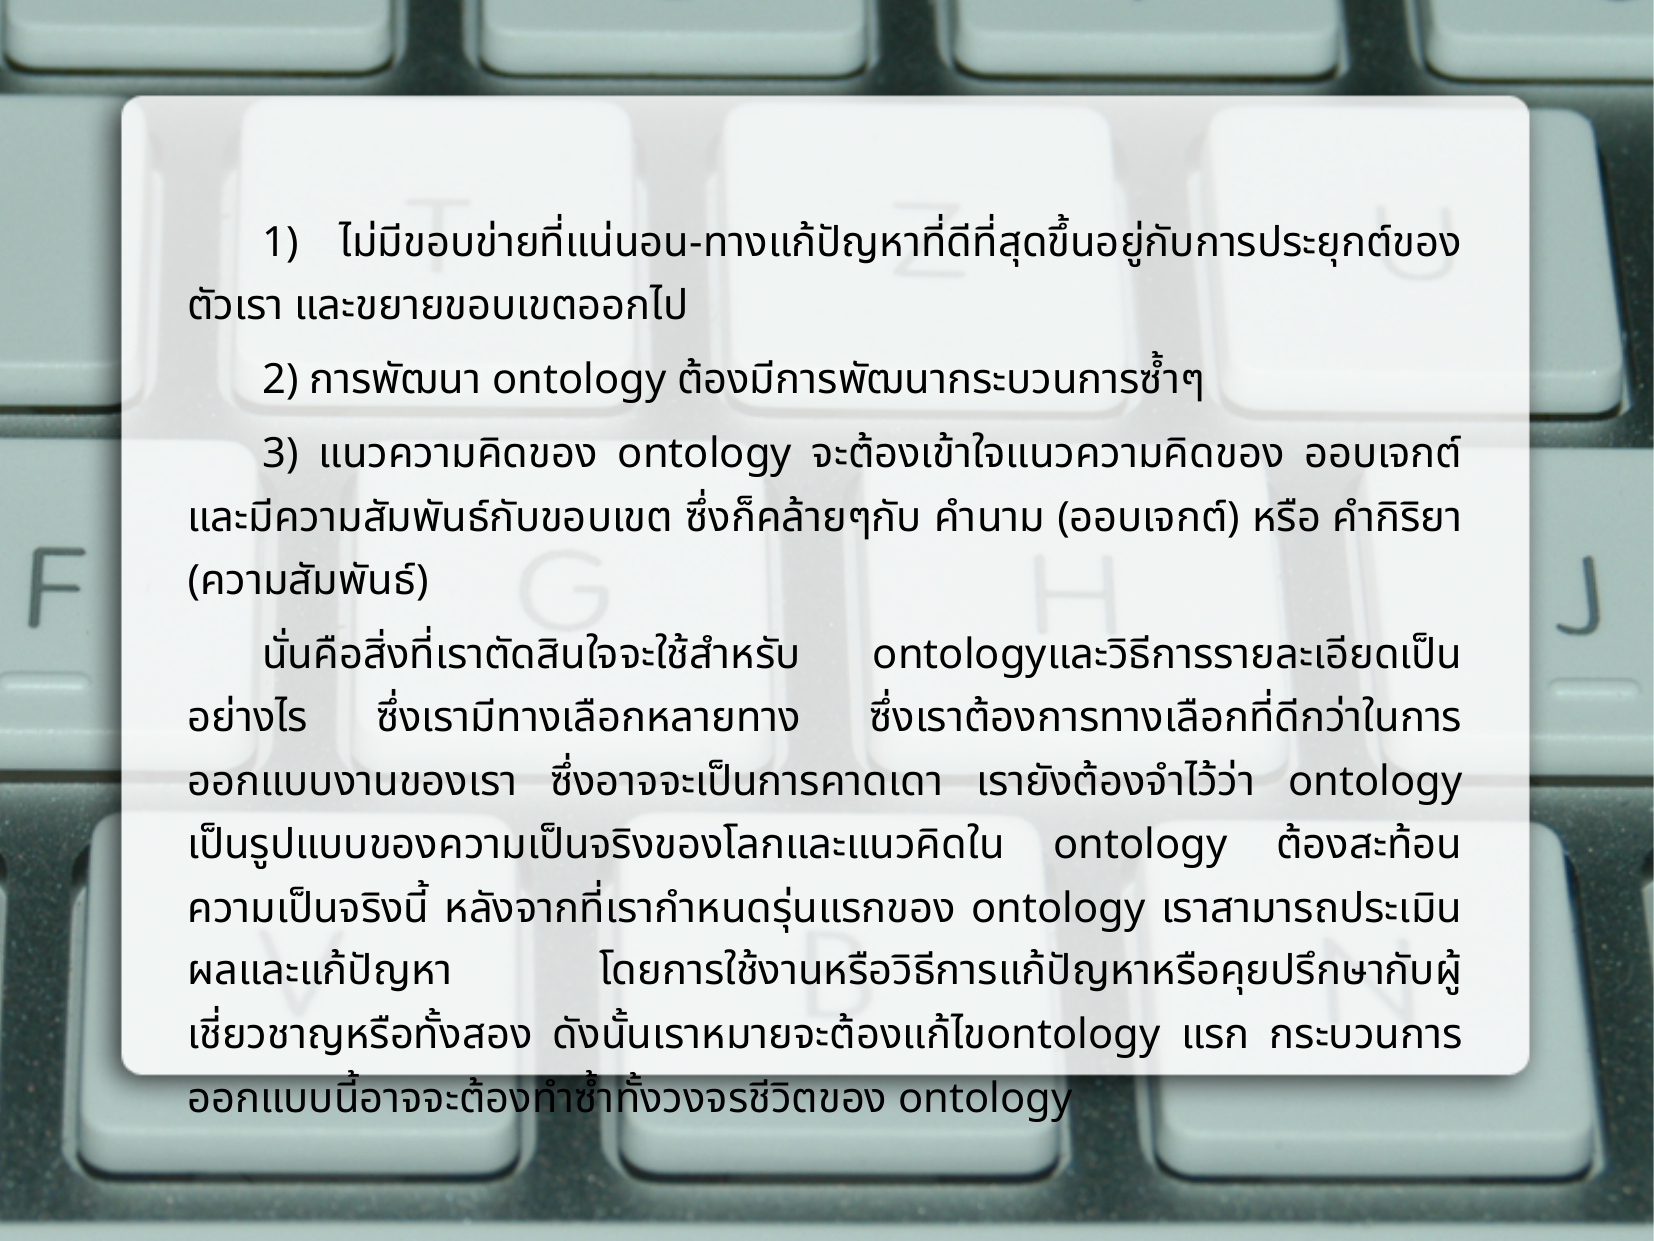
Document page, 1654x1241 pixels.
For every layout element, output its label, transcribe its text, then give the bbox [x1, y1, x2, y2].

subtitle 1) ไม่มีขอบข่ายที่แน่นอน-ทางแก้ปัญหาที่ดีที่สุดขึ้นอยู่กับการประยุกต์ของตัวเรา และขยายขอบเขตออกไป 2) การพัฒนา ontology ต้องมีการพัฒนากระบวนการซ้ำๆ 3) แนวความคิดของ ontology จะต้องเข้าใจแนวความคิดของ ออบเจกต์ และมีความสัมพันธ์กับขอบเขต ซึ่งก็คล้ายๆกับ คำนาม (ออบเจกต์) หรือ คำกิริยา (ความสัมพันธ์) นั่นคือสิ่งที่เราตัดสินใจจะใช้สำหรับ ontologyและวิธีการรายละเอียดเป็นอย่างไร ซึ่งเรามีทางเลือกหลายทาง ซึ่งเราต้องการทางเลือกที่ดีกว่าในการออกแบบงานของเรา ซึ่งอาจจะเป็นการคาดเดา เรายังต้องจำไว้ว่า ontology เป็นรูปแบบของความเป็นจริงของโลกและแนวคิดใน ontology ต้องสะท้อนความเป็นจริงนี้ หลังจากที่เรากำหนดรุ่นแรกของ ontology เราสามารถประเมินผลและแก้ปัญหา โดยการใช้งานหรือวิธีการแก้ปัญหาหรือคุยปรึกษากับผู้เชี่ยวชาญหรือทั้งสอง ดังนั้นเราหมายจะต้องแก้ไขontology แรก กระบวนการออกแบบนี้อาจจะต้องทำซ้ำทั้งวงจรชีวิตของ ontology [187, 330, 1463, 1013]
picture [0, 0, 1654, 1241]
